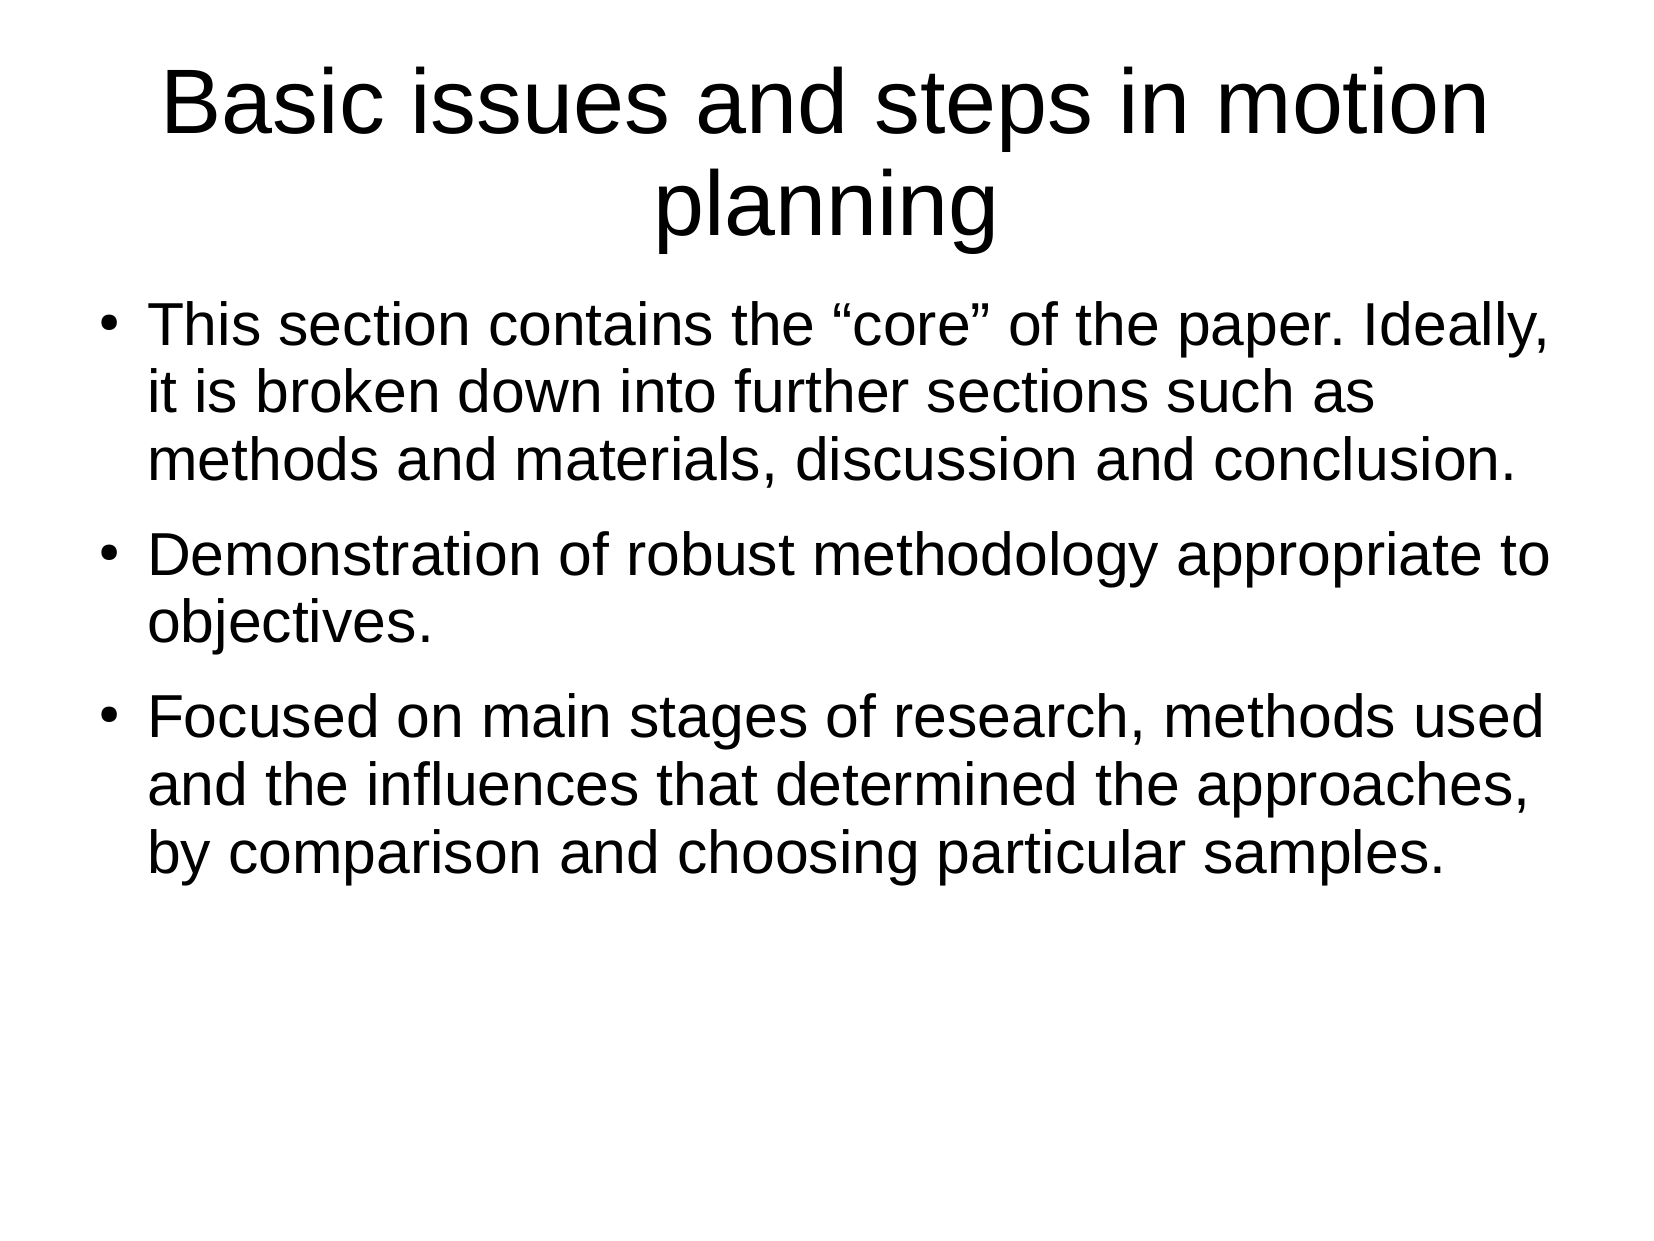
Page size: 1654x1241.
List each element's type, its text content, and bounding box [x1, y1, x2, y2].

list This section contains the “core” of the paper. Ideally, it is broken down into further sections such as methods and materials, discussion and conclusion. Demonstration of robust methodology appropriate to objectives. Focused on main stages of research, methods used and the influences that determined the approaches, by comparison and choosing particular samples. [82, 290, 1571, 1010]
title Basic issues and steps in motion planning [82, 49, 1571, 257]
